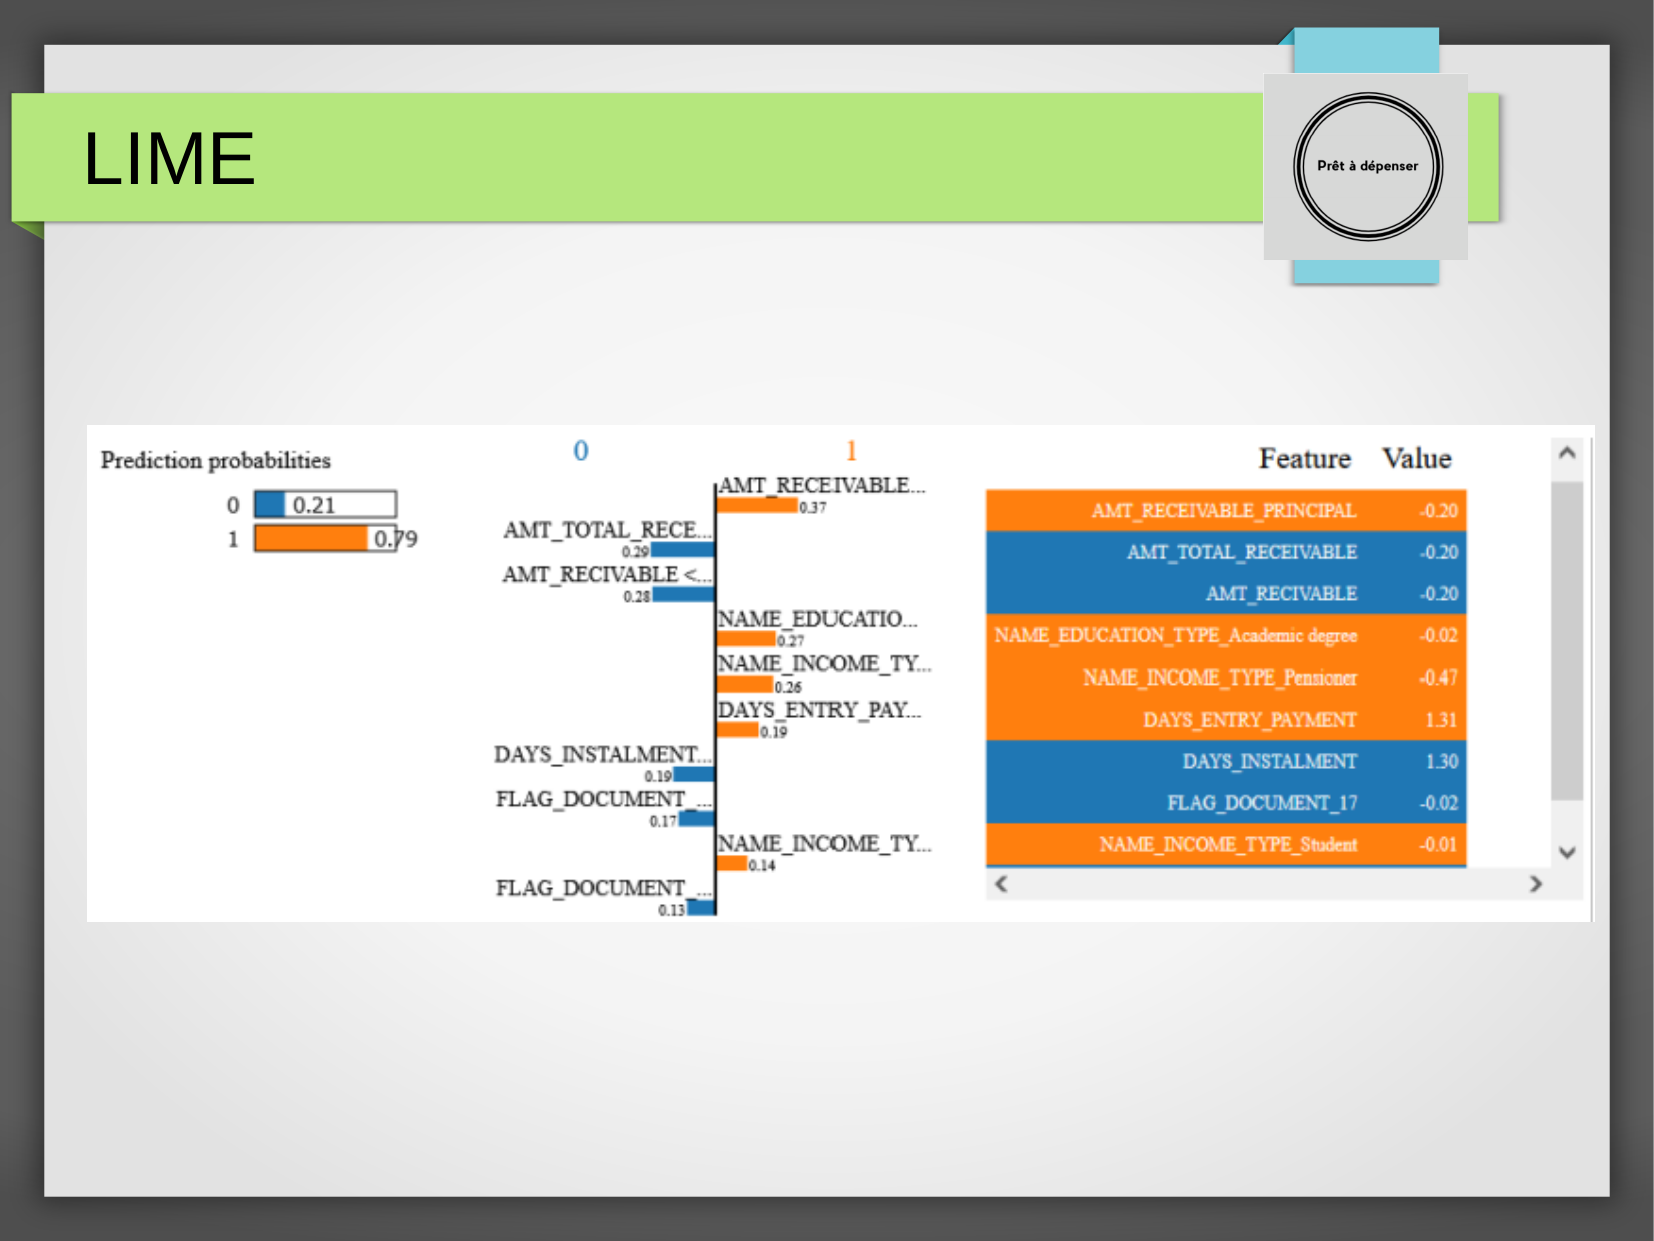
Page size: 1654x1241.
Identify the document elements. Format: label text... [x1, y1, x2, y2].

picture [0, 0, 1654, 1241]
title LIME [82, 116, 1263, 201]
